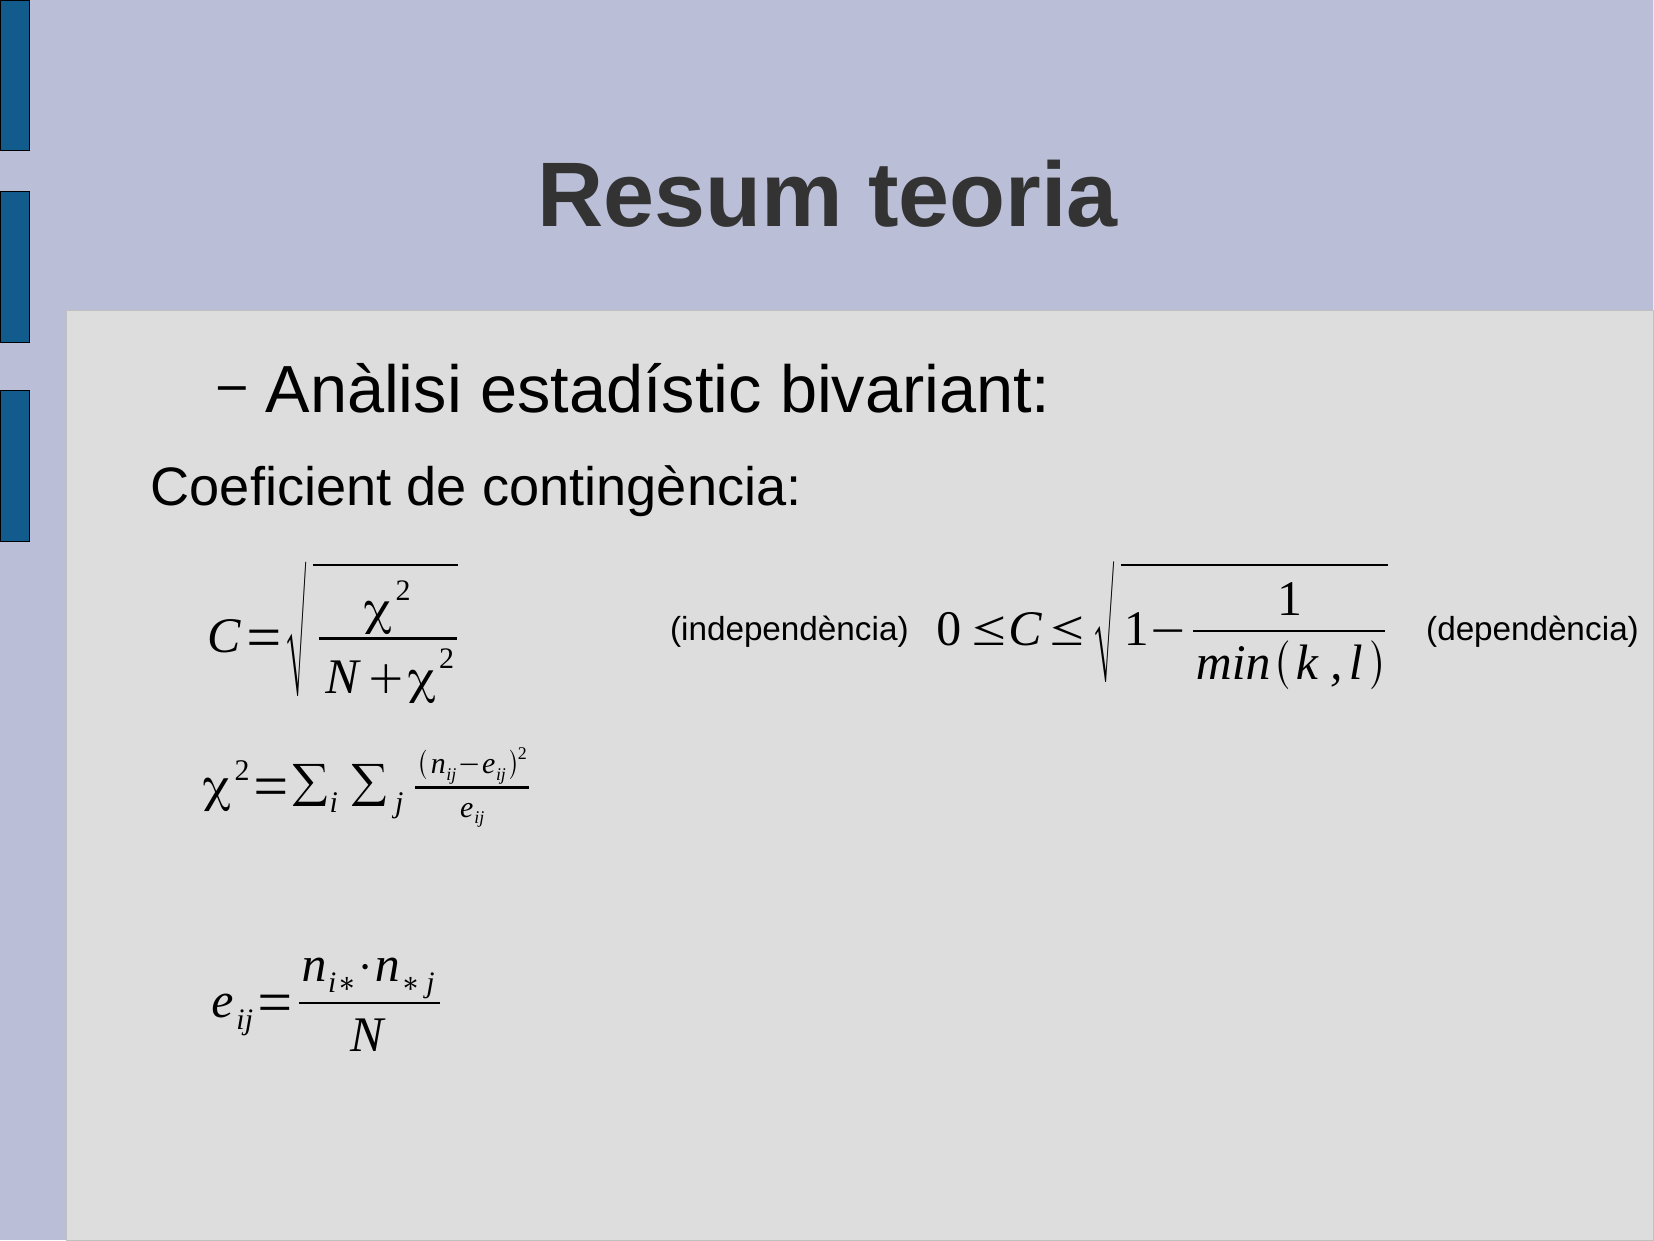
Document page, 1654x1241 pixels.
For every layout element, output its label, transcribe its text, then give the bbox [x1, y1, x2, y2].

text_box (independència) [655, 603, 951, 656]
text_box Coeficient de contingència: [118, 448, 1654, 525]
text_box (dependència) [1411, 603, 1654, 656]
text_box Anàlisi estadístic bivariant: [124, 352, 1565, 443]
chart [197, 744, 538, 828]
title Resum teoria [121, 91, 1534, 299]
chart [200, 561, 465, 705]
chart [930, 561, 1394, 692]
chart [205, 936, 448, 1063]
